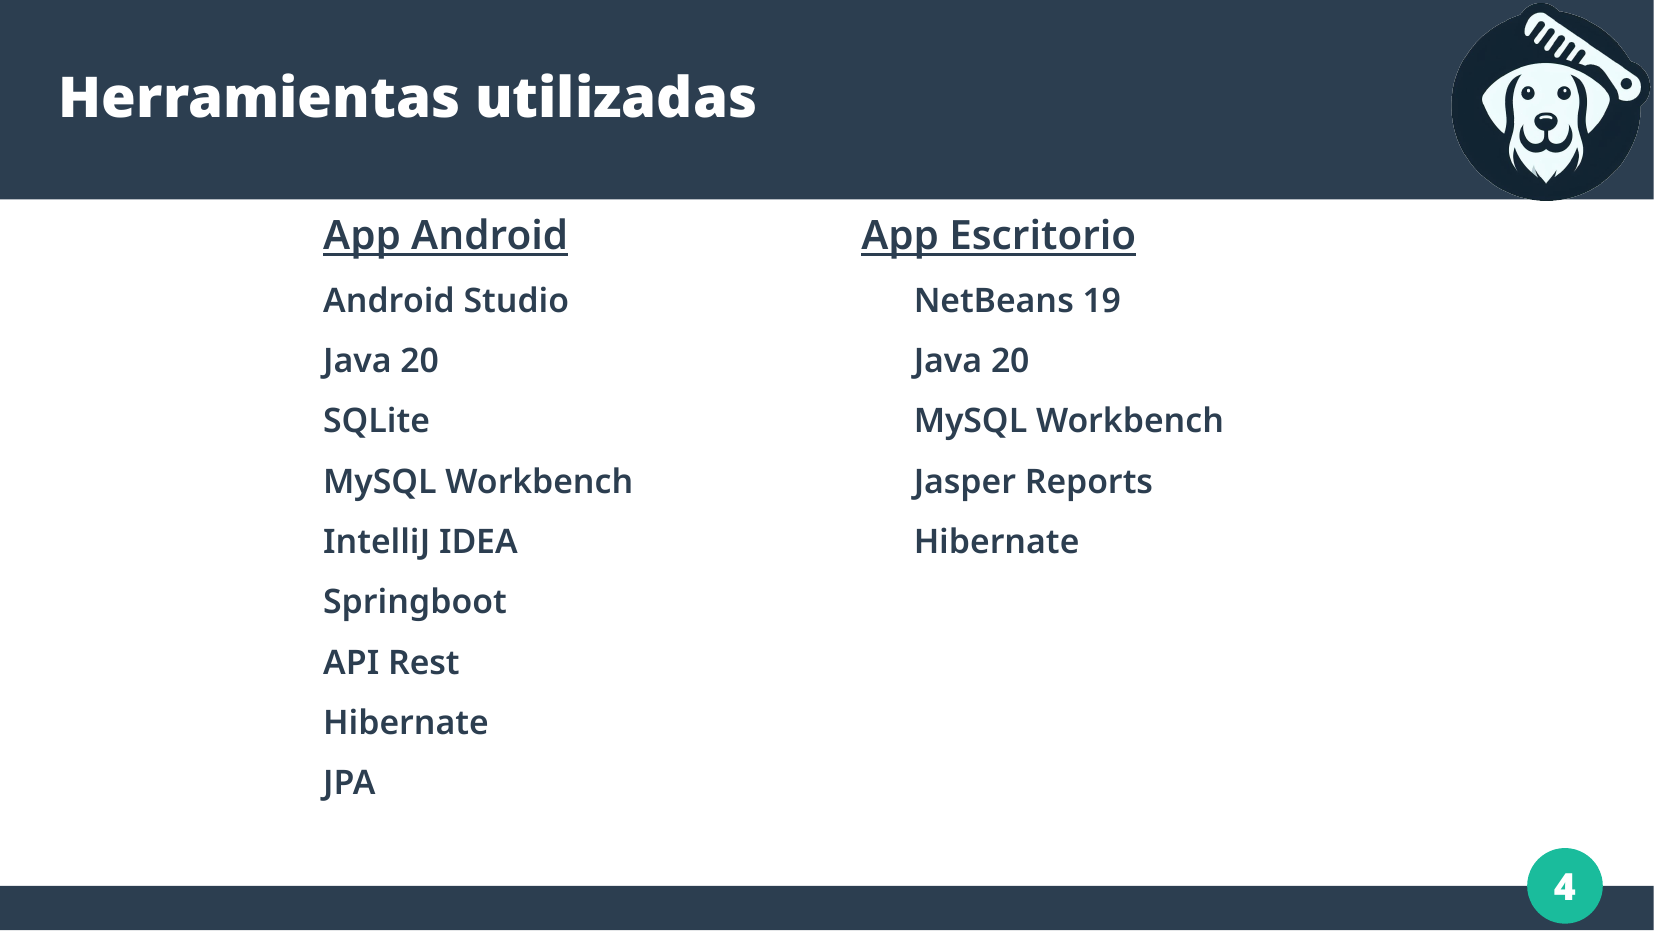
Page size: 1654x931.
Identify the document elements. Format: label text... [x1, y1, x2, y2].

list App Android App Escritorio Android Studio NetBeans 19 Java 20 Java 20 SQLite MySQL Workbench MySQL Workbench Jasper Reports IntelliJ IDEA Hibernate Springboot API Rest Hibernate JPA [265, 206, 1447, 886]
picture [1446, 0, 1654, 207]
title Herramientas utilizadas [59, 37, 1446, 156]
